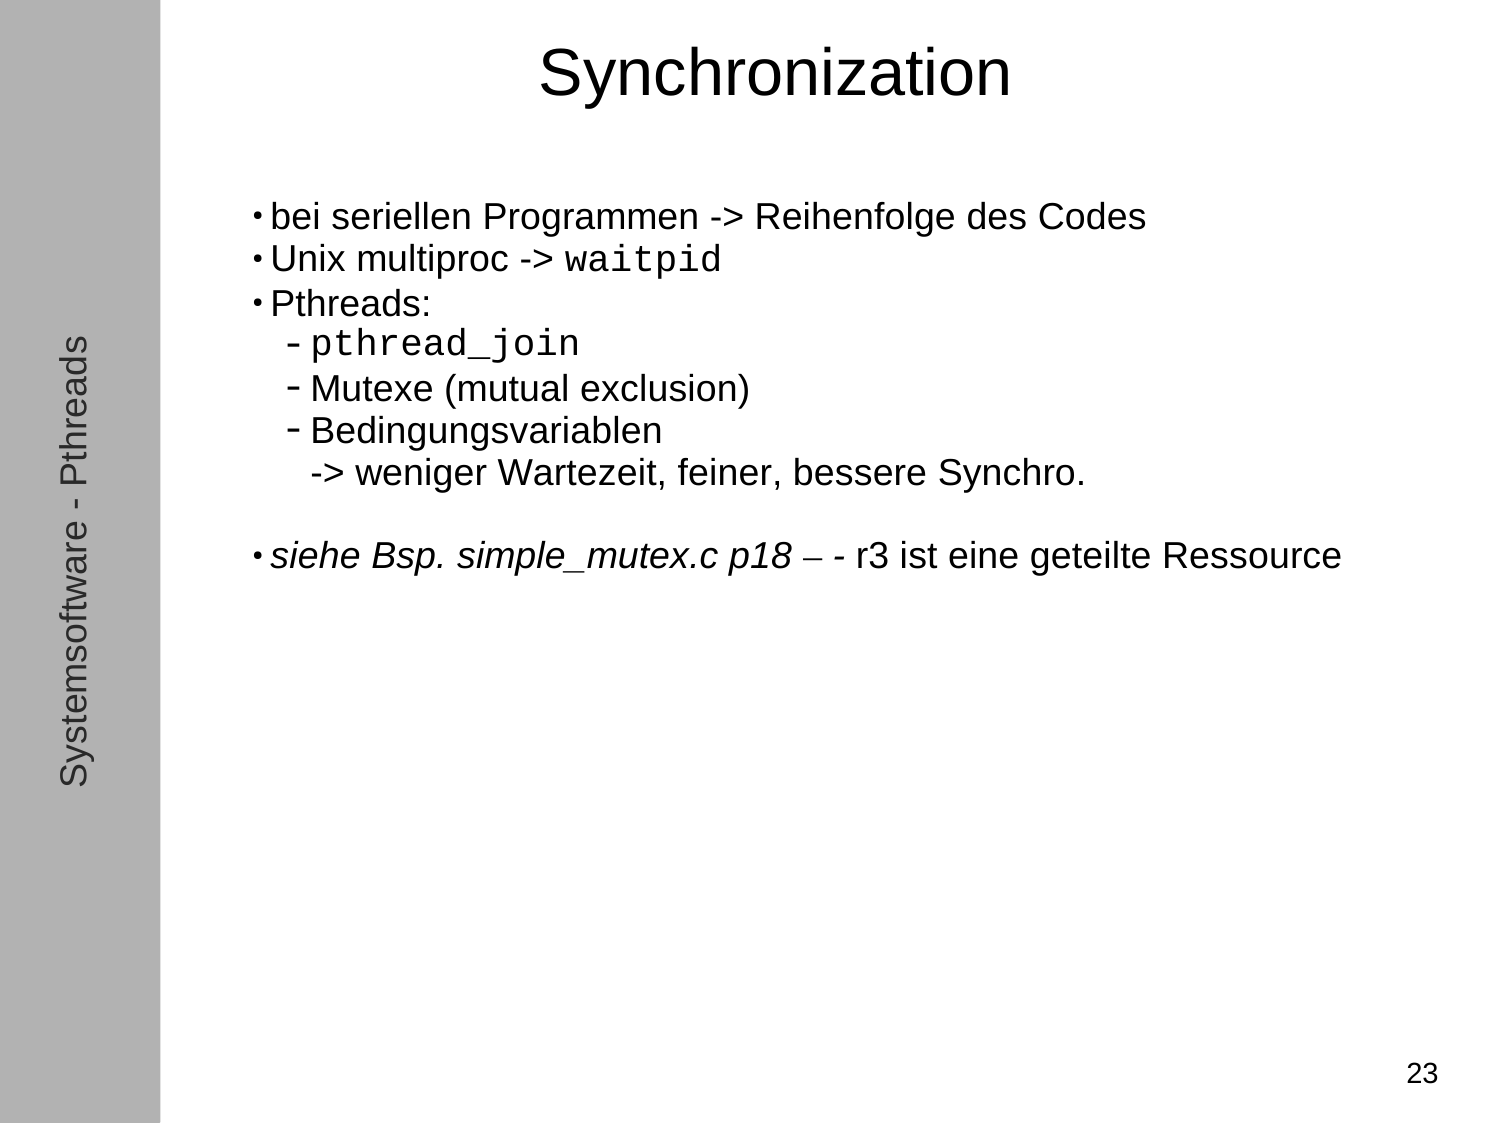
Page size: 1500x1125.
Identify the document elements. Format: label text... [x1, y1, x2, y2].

text_box bei seriellen Programmen -> Reihenfolge des Codes Unix multiproc -> waitpid Pthreads: pthread_join Mutexe (mutual exclusion) Bedingungsvariablen -> weniger Wartezeit, feiner, bessere Synchro. siehe Bsp. simple_mutex.c p18 – - r3 ist eine geteilte Ressource [237, 187, 1448, 918]
text_box <number> [1406, 1057, 1500, 1106]
text_box Systemsoftware - Pthreads [47, 1, 121, 1124]
text_box Synchronization [493, 27, 1060, 123]
text_box [0, 0, 160, 1123]
